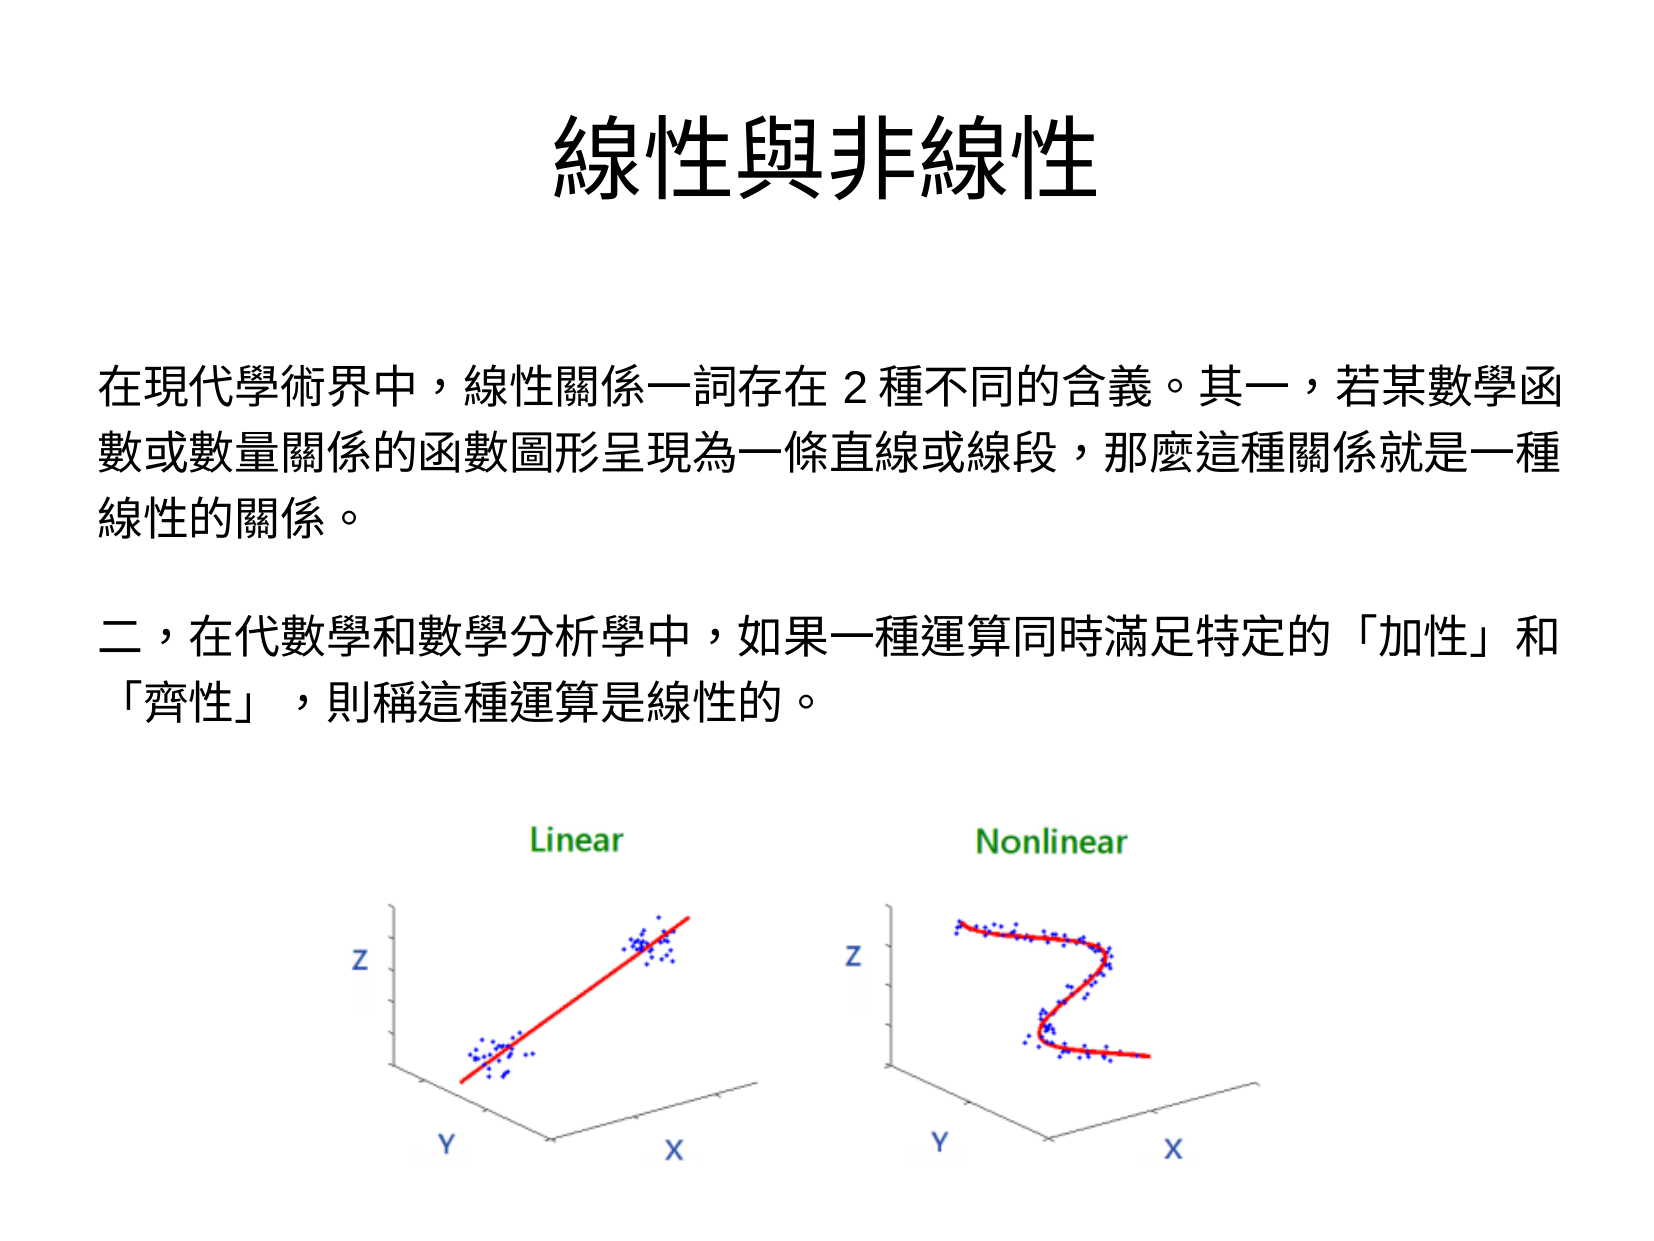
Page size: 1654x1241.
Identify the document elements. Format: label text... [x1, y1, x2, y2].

title 線性與非線性 [82, 49, 1571, 257]
picture [344, 811, 1273, 1178]
text_box 在現代學術界中，線性關係一詞存在2種不同的含義。其一，若某數學函 數或數量關係的函數圖形呈現為一條直線或線段，那麼這種關係就是一種線性的關係。 二，在代數學和數學分析學中，如果一種運算同時滿足特定的「加性」和「齊性」，則稱這種運算是線性的。 [82, 343, 1595, 770]
